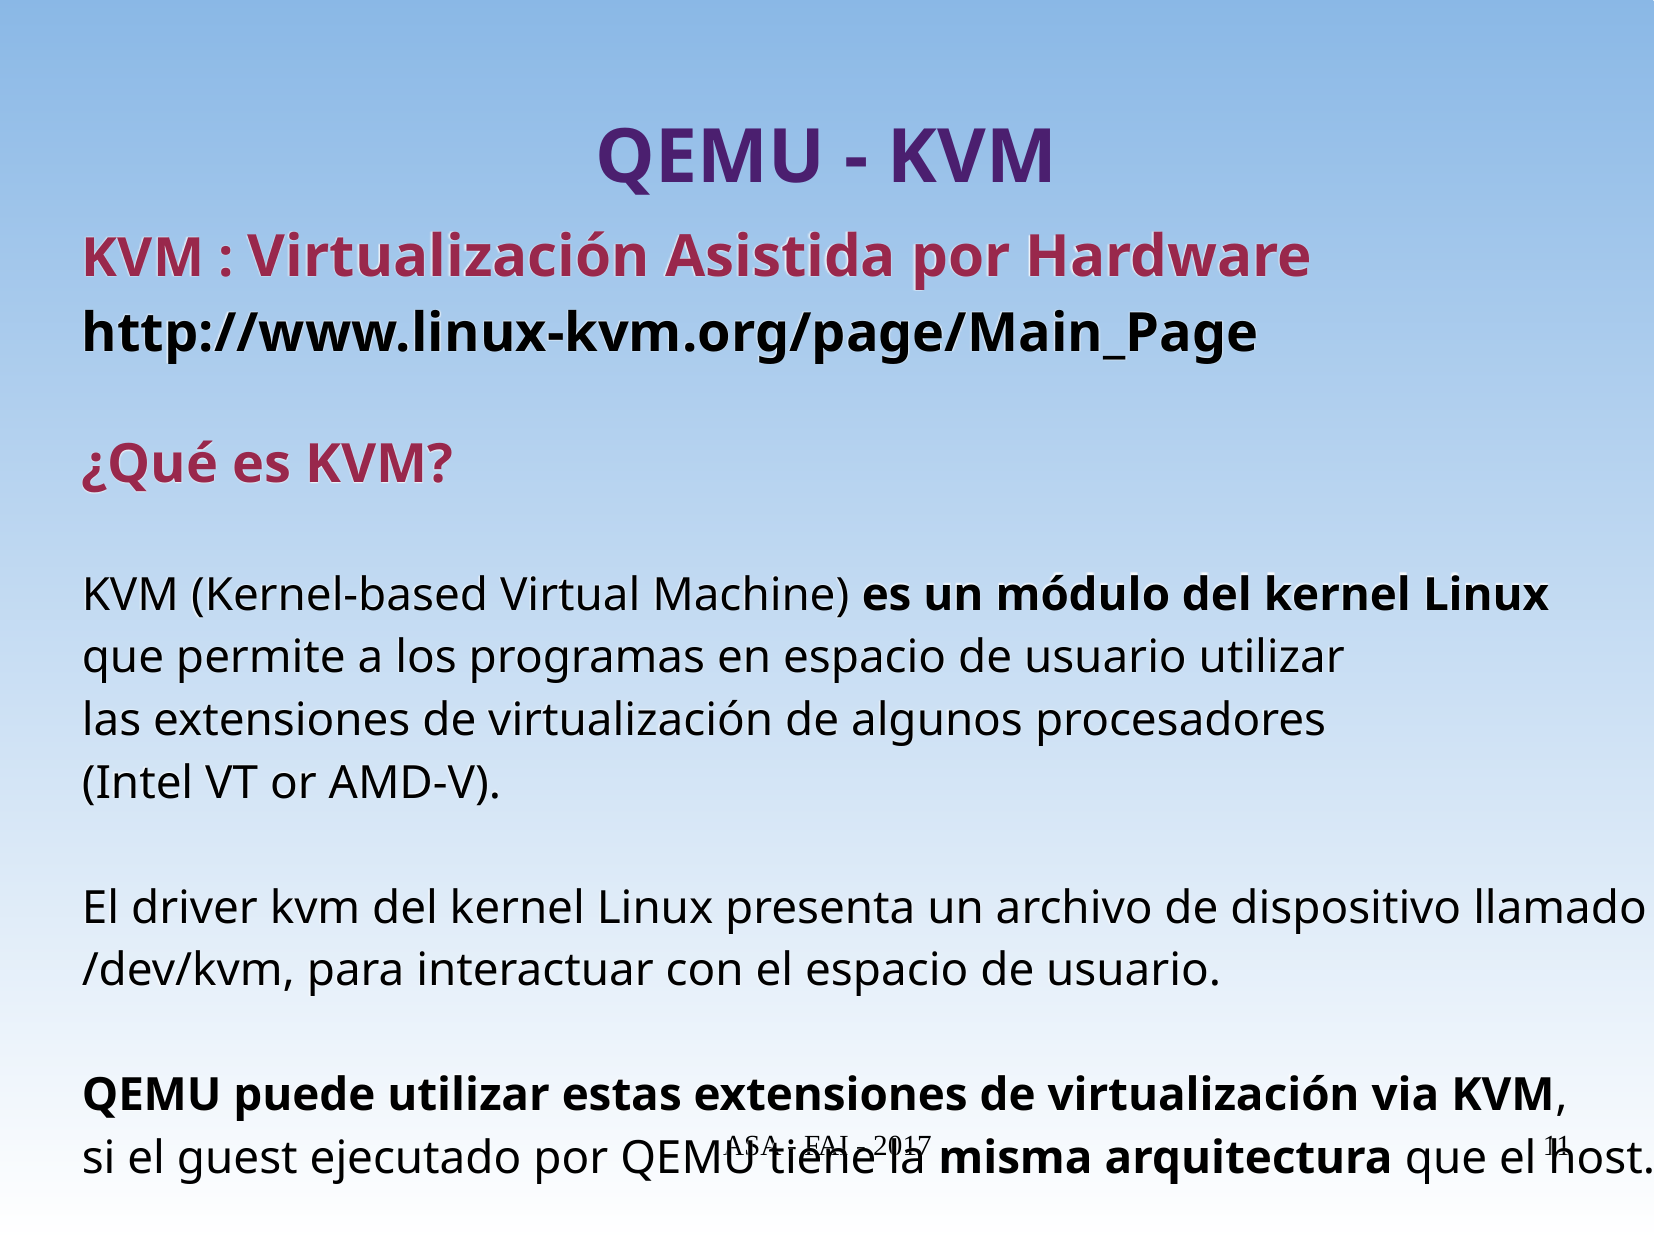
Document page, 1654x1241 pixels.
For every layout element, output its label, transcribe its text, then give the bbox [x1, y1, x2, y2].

title QEMU - KVM [82, 49, 1571, 257]
text_box KVM : Virtualización Asistida por Hardware http://www.linux-kvm.org/page/Main_Page ¿Qué es KVM? KVM (Kernel-based Virtual Machine) es un módulo del kernel Linux que permite a los programas en espacio de usuario utilizar las extensiones de virtualización de algunos procesadores (Intel VT or AMD-V). El driver kvm del kernel Linux presenta un archivo de dispositivo llamado /dev/kvm, para interactuar con el espacio de usuario. QEMU puede utilizar estas extensiones de virtualización via KVM, si el guest ejecutado por QEMU tiene la misma arquitectura que el host. [67, 207, 1586, 1148]
